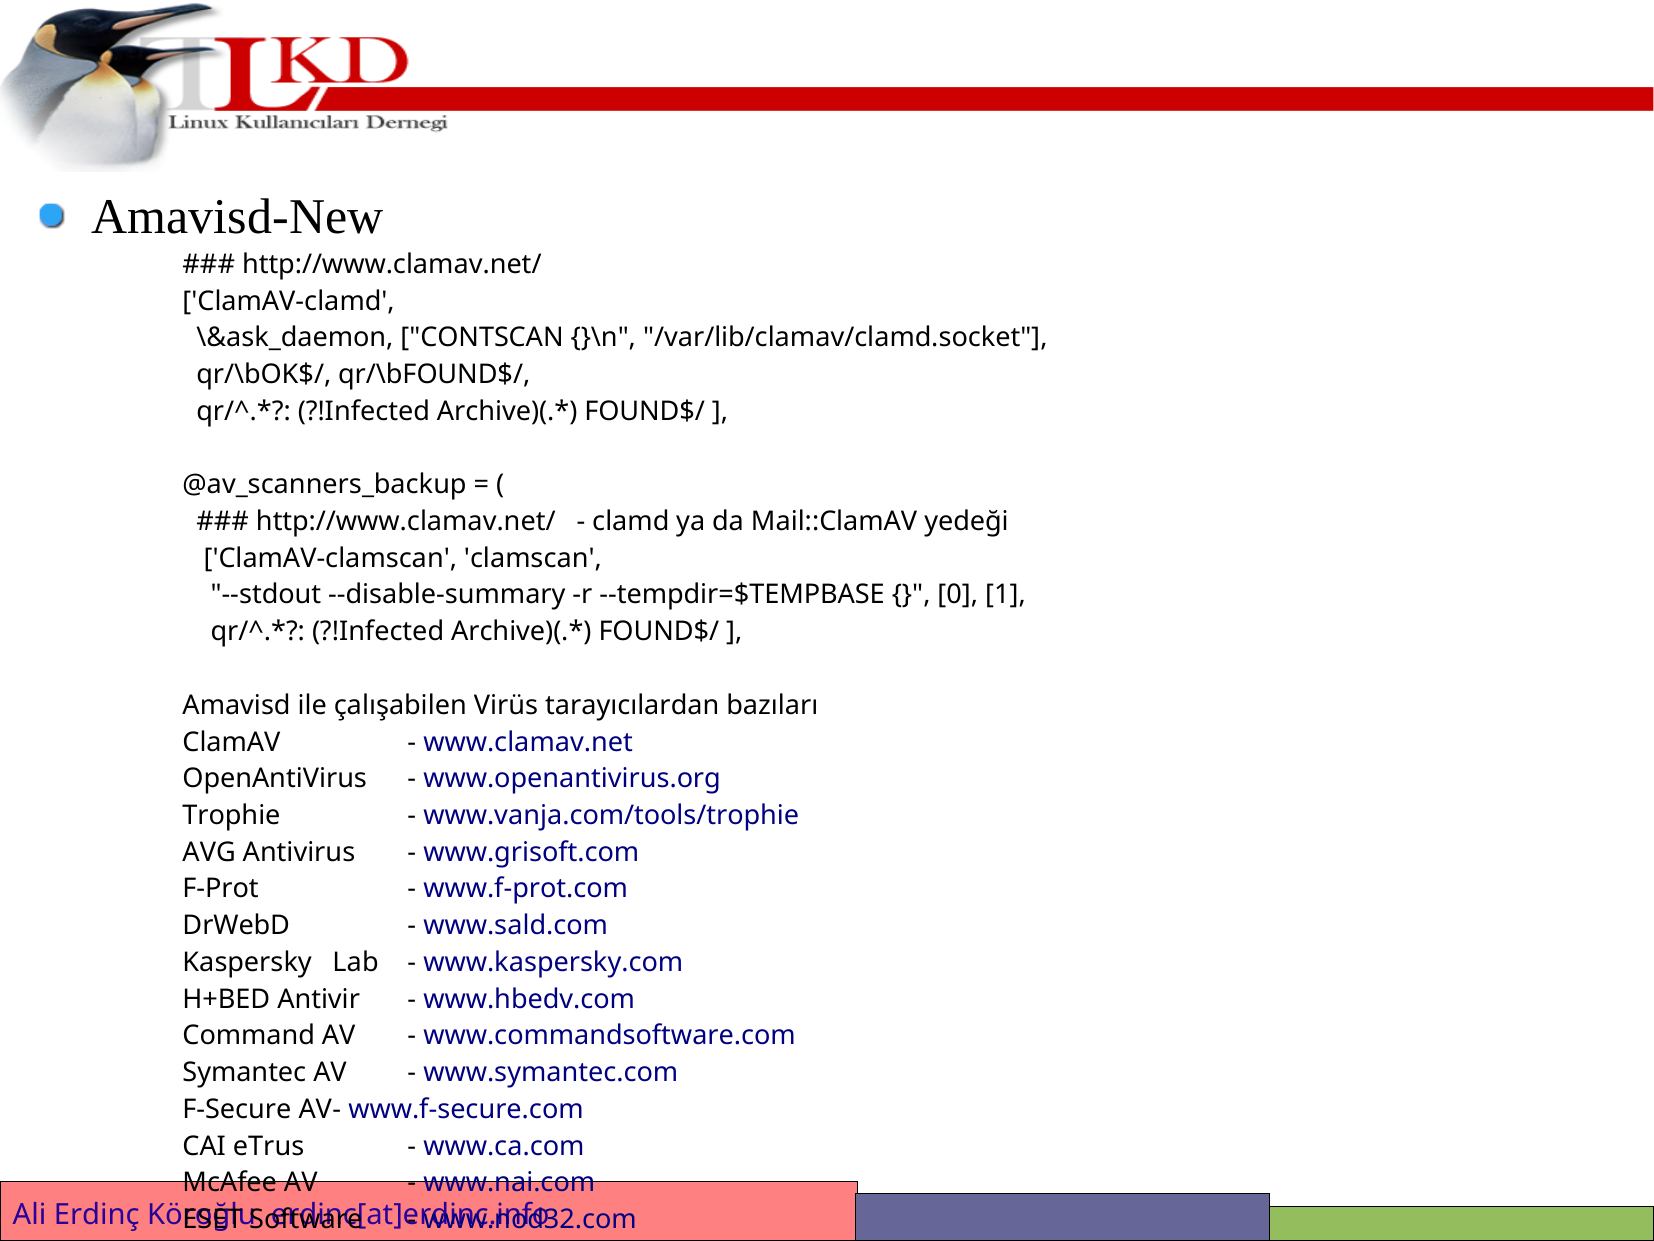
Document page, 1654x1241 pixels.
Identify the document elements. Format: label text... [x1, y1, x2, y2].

picture [0, 0, 1654, 172]
text_box [0, 1181, 1654, 1241]
text_box Amavisd-New [38, 188, 438, 250]
text_box Ali Erdinç Köroğlu erdinc[at]erdinc.info http://www.erdinc.info [12, 1193, 852, 1233]
text_box ### http://www.clamav.net/ ['ClamAV-clamd', \&ask_daemon, ["CONTSCAN {}\n", "/var/lib/clamav/clamd.socket"], qr/\bOK$/, qr/\bFOUND$/, qr/^.*?: (?!Infected Archive)(.*) FOUND$/ ], @av_scanners_backup = ( ### http://www.clamav.net/ - clamd ya da Mail::ClamAV yedeği ['ClamAV-clamscan', 'clamscan', "--stdout --disable-summary -r --tempdir=$TEMPBASE {}", [0], [1], qr/^.*?: (?!Infected Archive)(.*) FOUND$/ ], Amavisd ile çalışabilen Virüs tarayıcılardan bazıları ClamAV - www.clamav.net OpenAntiVirus - www.openantivirus.org Trophie - www.vanja.com/tools/trophie AVG Antivirus - www.grisoft.com F-Prot - www.f-prot.com DrWebD - www.sald.com Kaspersky Lab - www.kaspersky.com H+BED Antivir - www.hbedv.com Command AV - www.commandsoftware.com Symantec AV - www.symantec.com F-Secure AV - www.f-secure.com CAI eTrus - www.ca.com McAfee AV - www.nai.com ESET Software - www.nod32.com Panda AV - www.pandasoftware.com [182, 244, 1424, 1208]
